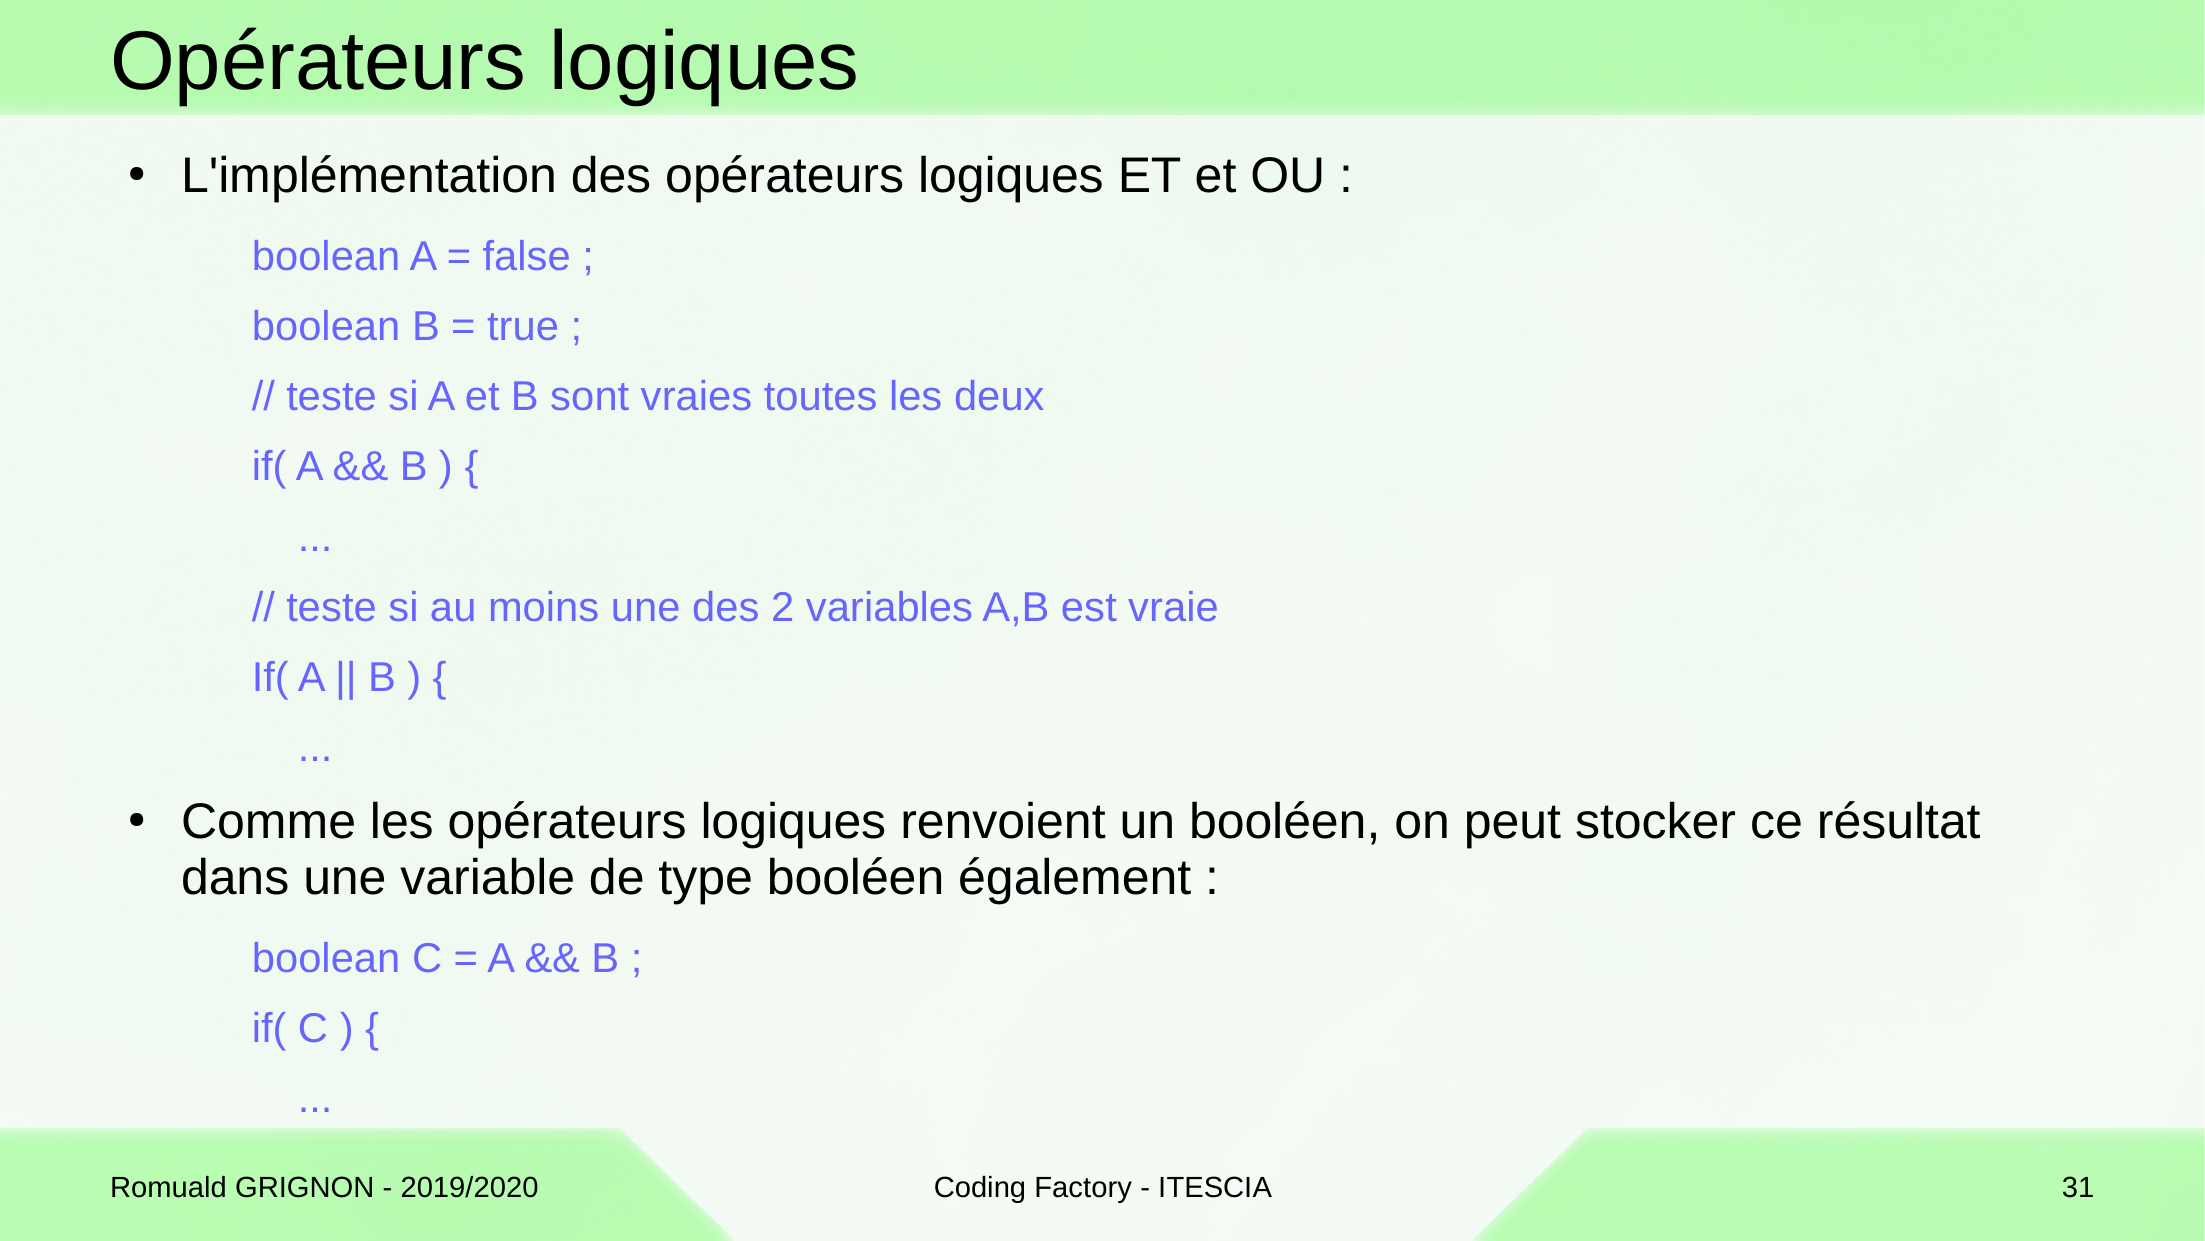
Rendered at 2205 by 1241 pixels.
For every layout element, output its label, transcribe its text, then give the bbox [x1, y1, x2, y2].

list L'implémentation des opérateurs logiques ET et OU : boolean A = false ; boolean B = true ; // teste si A et B sont vraies toutes les deux if( A && B ) { ... // teste si au moins une des 2 variables A,B est vraie If( A || B ) { ... Comme les opérateurs logiques renvoient un booléen, on peut stocker ce résultat dans une variable de type booléen également : boolean C = A && B ; if( C ) { ... [110, 218, 2095, 1125]
title Opérateurs logiques [110, 49, 2095, 218]
picture [0, 0, 2205, 1241]
